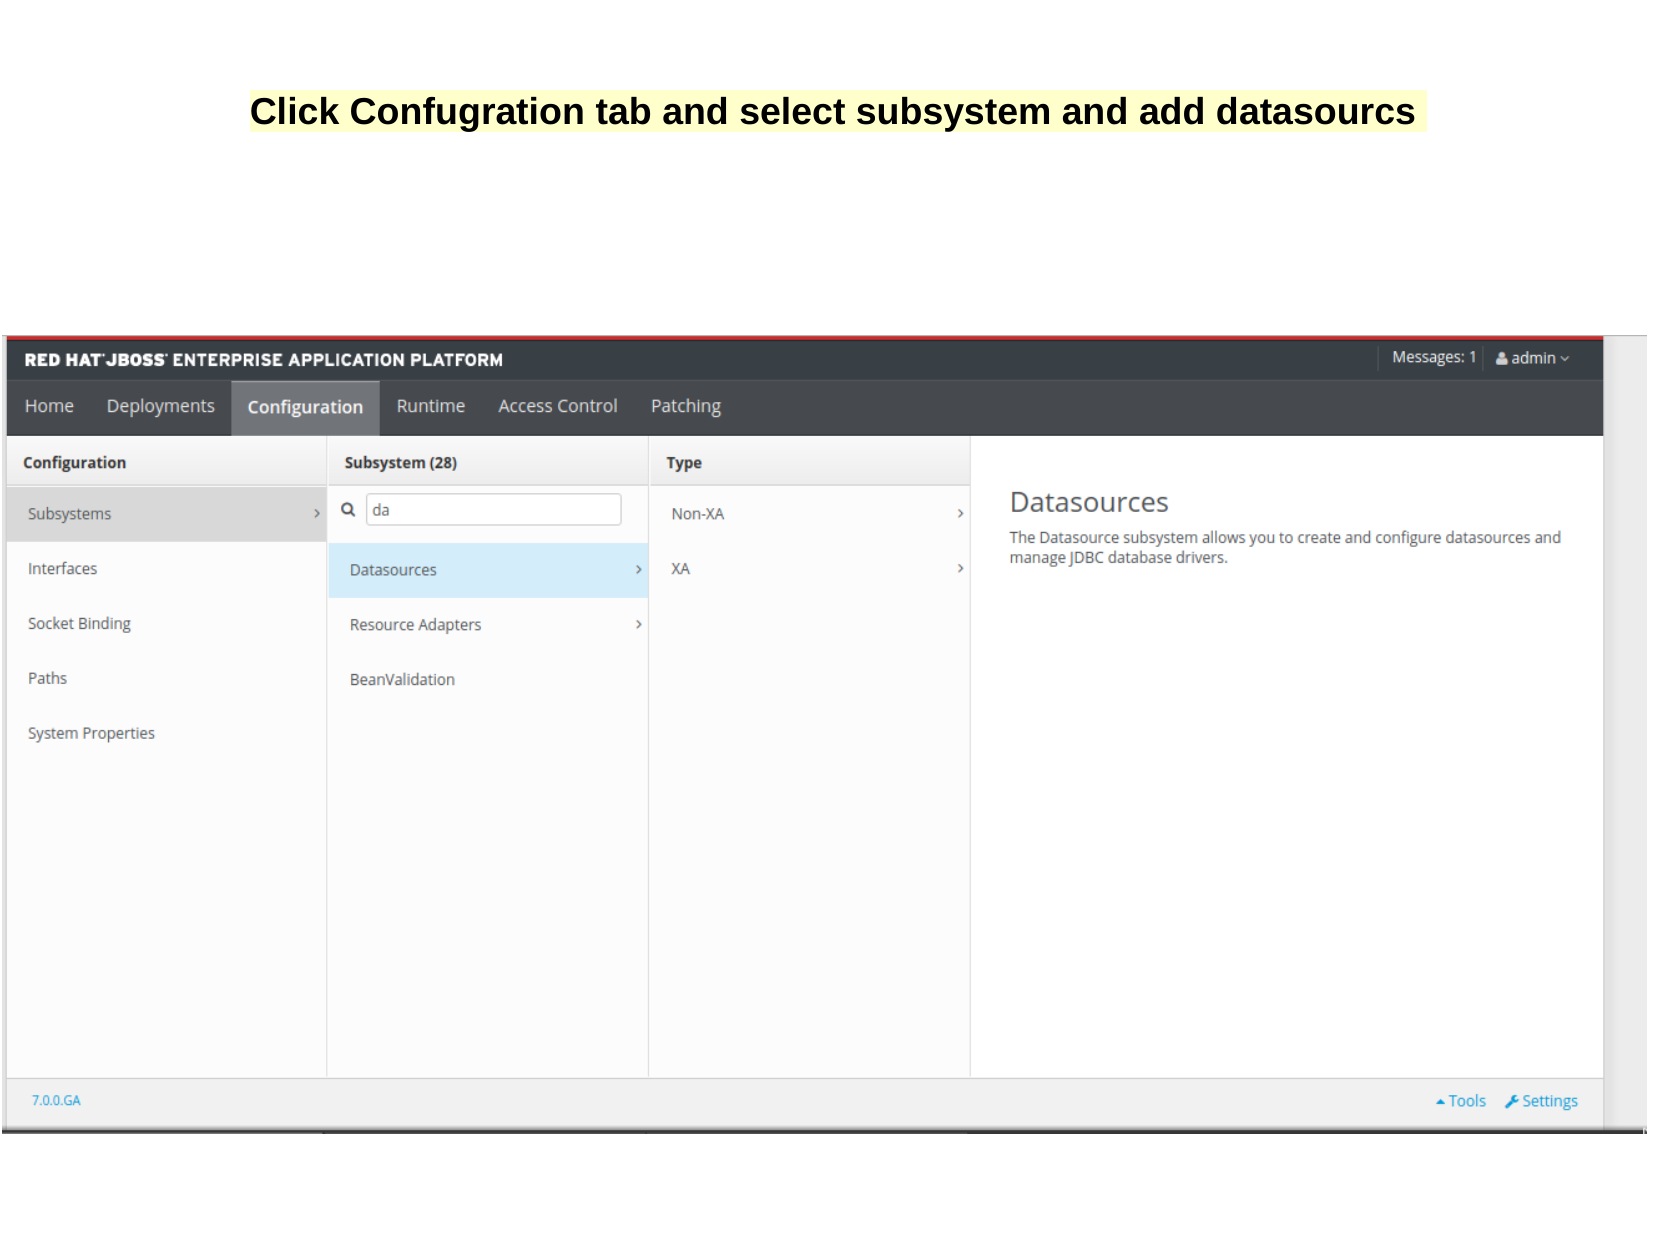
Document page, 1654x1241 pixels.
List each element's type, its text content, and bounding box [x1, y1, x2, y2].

text_box Click Confugration tab and select subsystem and add datasourcs [23, 82, 1654, 140]
picture [2, 335, 1647, 1134]
